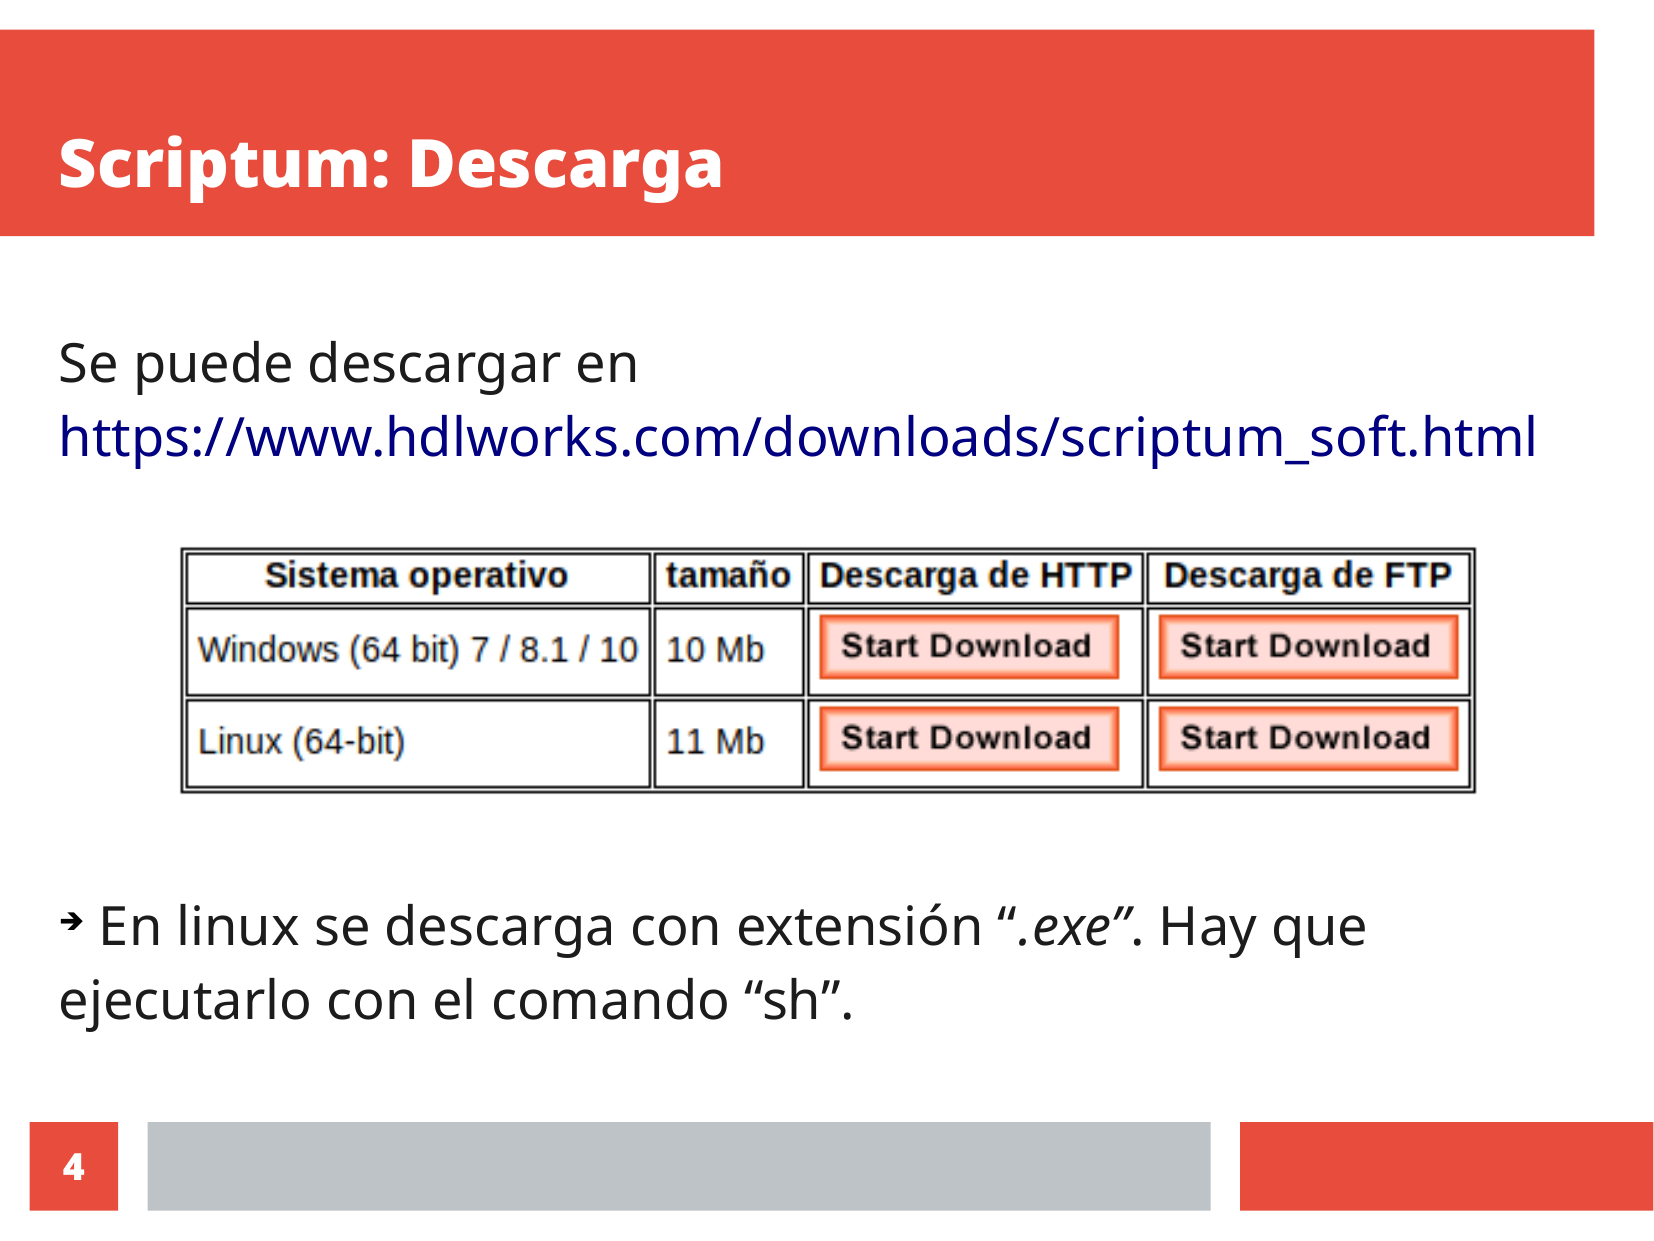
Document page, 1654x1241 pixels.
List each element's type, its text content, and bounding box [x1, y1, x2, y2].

title Scriptum: Descarga [59, 59, 1595, 207]
picture [169, 531, 1489, 809]
list Se puede descargar en https://www.hdlworks.com/downloads/scriptum_soft.html En linux se descarga con extensión “.exe”. Hay que ejecutarlo con el comando “sh”. [59, 324, 1565, 1093]
